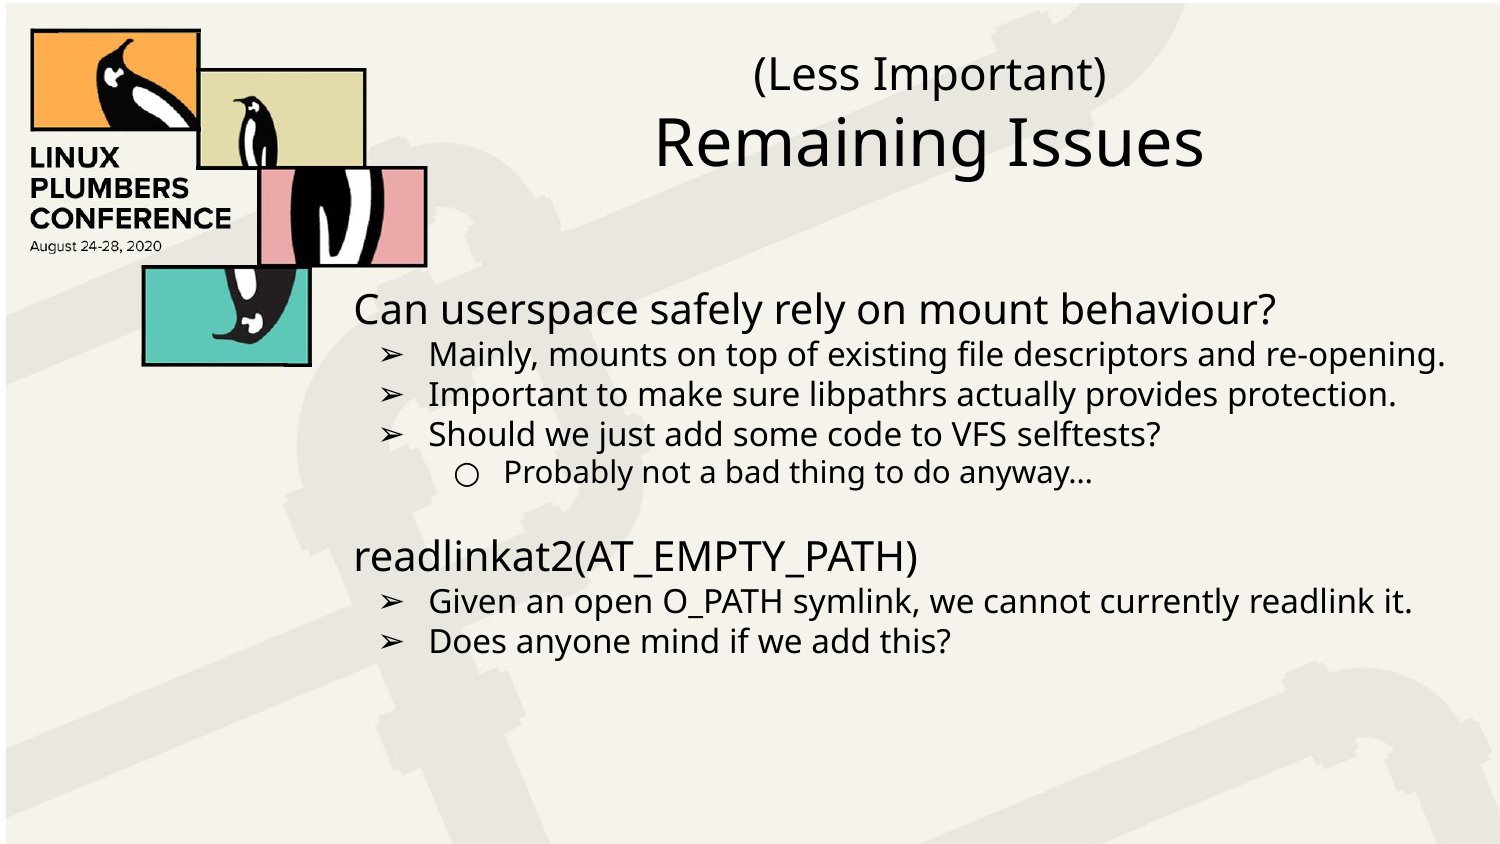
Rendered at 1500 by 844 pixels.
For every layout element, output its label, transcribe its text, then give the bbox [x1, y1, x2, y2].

title (Less Important) Remaining Issues [435, 33, 1425, 191]
picture [5, 3, 1500, 844]
list Can userspace safely rely on mount behaviour? Mainly, mounts on top of existing file descriptors and re-opening. Important to make sure libpathrs actually provides protection. Should we just add some code to VFS selftests? Probably not a bad thing to do anyway… readlinkat2(AT_EMPTY_PATH) Given an open O_PATH symlink, we cannot currently readlink it. Does anyone mind if we add this? [353, 282, 1452, 735]
